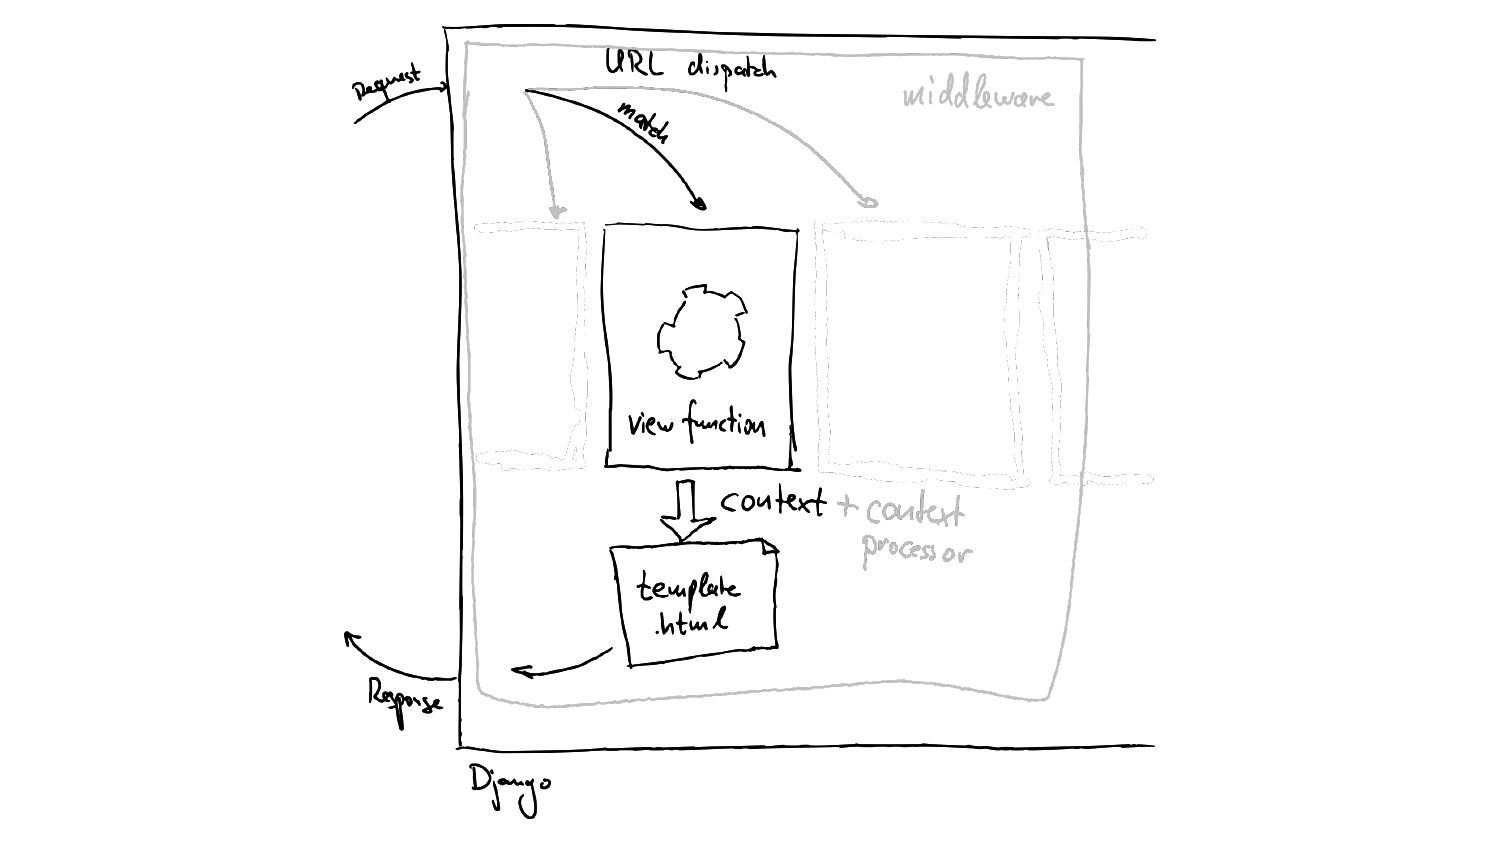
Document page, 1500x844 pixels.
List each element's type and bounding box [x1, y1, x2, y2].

picture [344, 24, 1156, 819]
